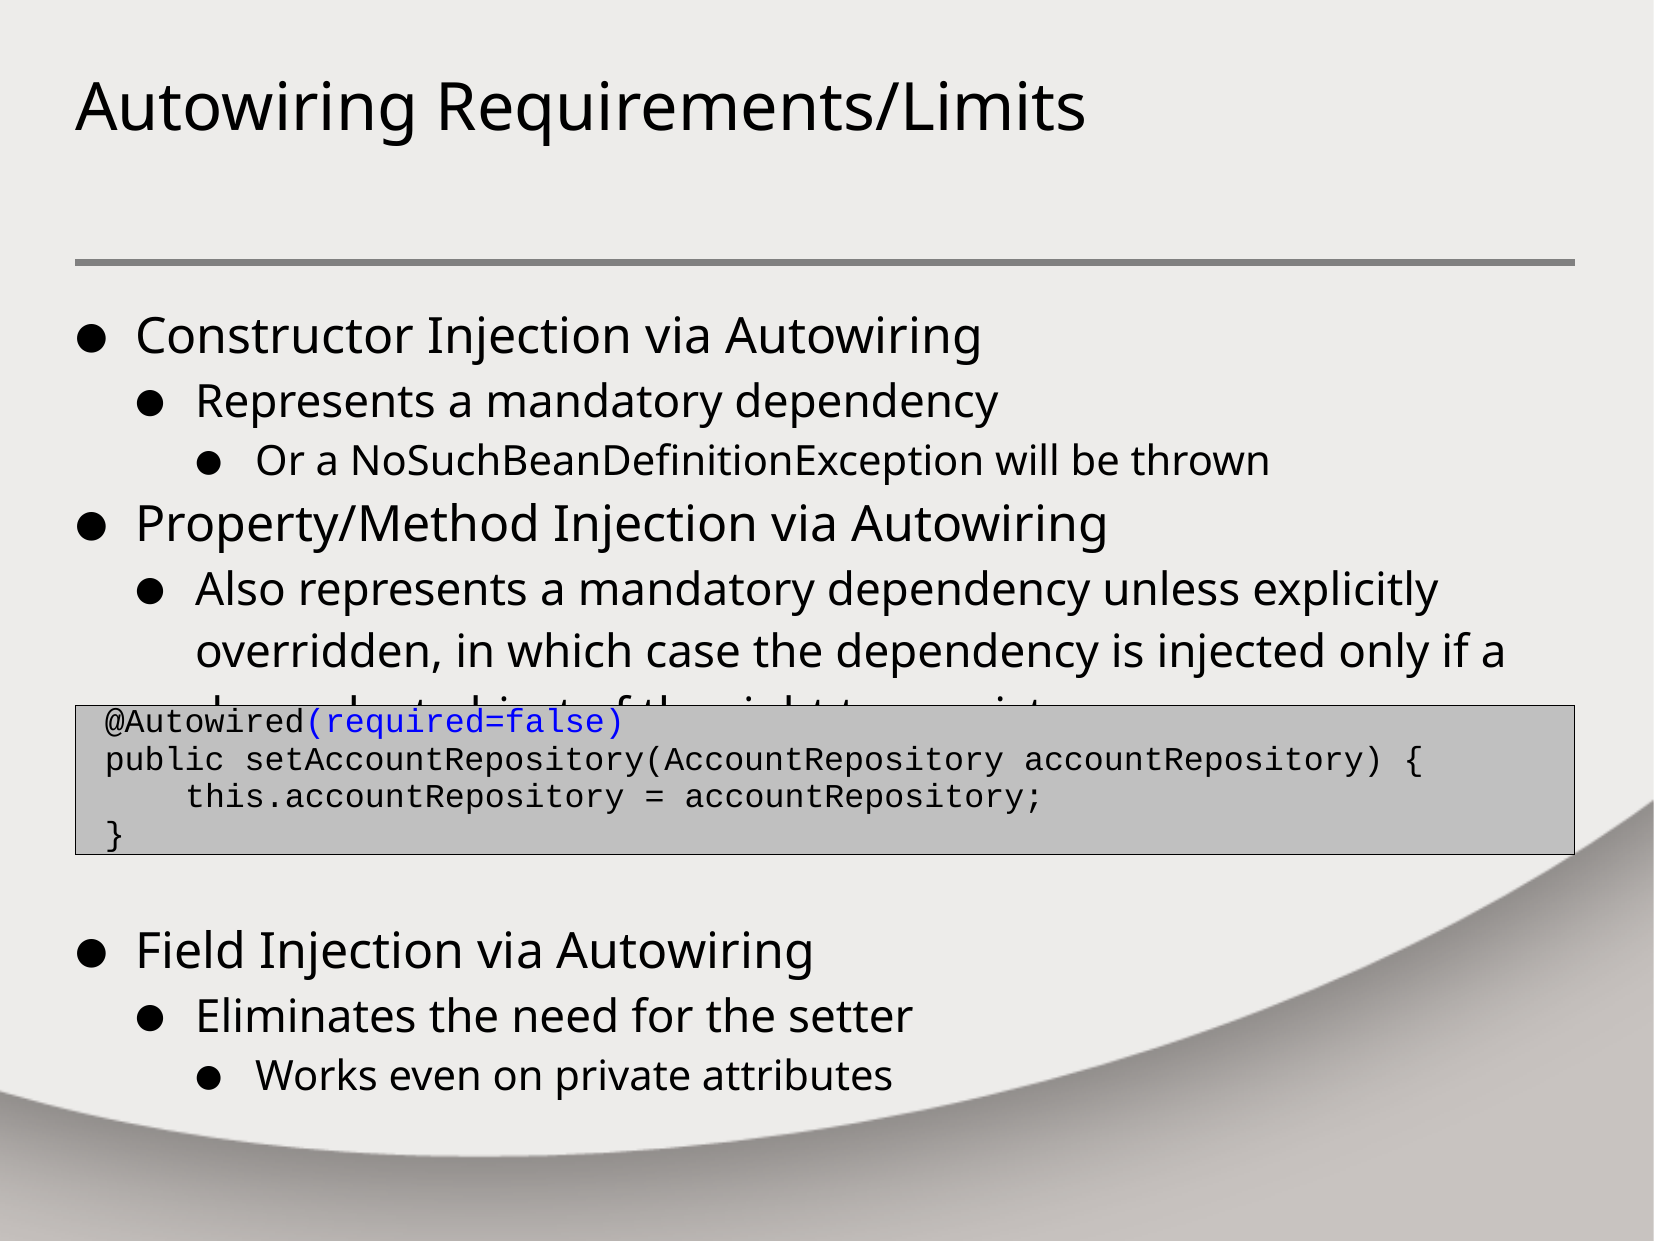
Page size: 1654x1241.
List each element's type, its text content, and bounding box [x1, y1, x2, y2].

text_box @Autowired(required=false) public setAccountRepository(AccountRepository accountRepository) { this.accountRepository = accountRepository; } [75, 705, 1575, 855]
picture [0, 0, 1654, 1241]
title Autowiring Requirements/Limits [75, 75, 1576, 226]
list Constructor Injection via Autowiring Represents a mandatory dependency Or a NoSuchBeanDefinitionException will be thrown Property/Method Injection via Autowiring Also represents a mandatory dependency unless explicitly overridden, in which case the dependency is injected only if a dependent object of the right type exists Field Injection via Autowiring Eliminates the need for the setter Works even on private attributes [75, 300, 1576, 1163]
